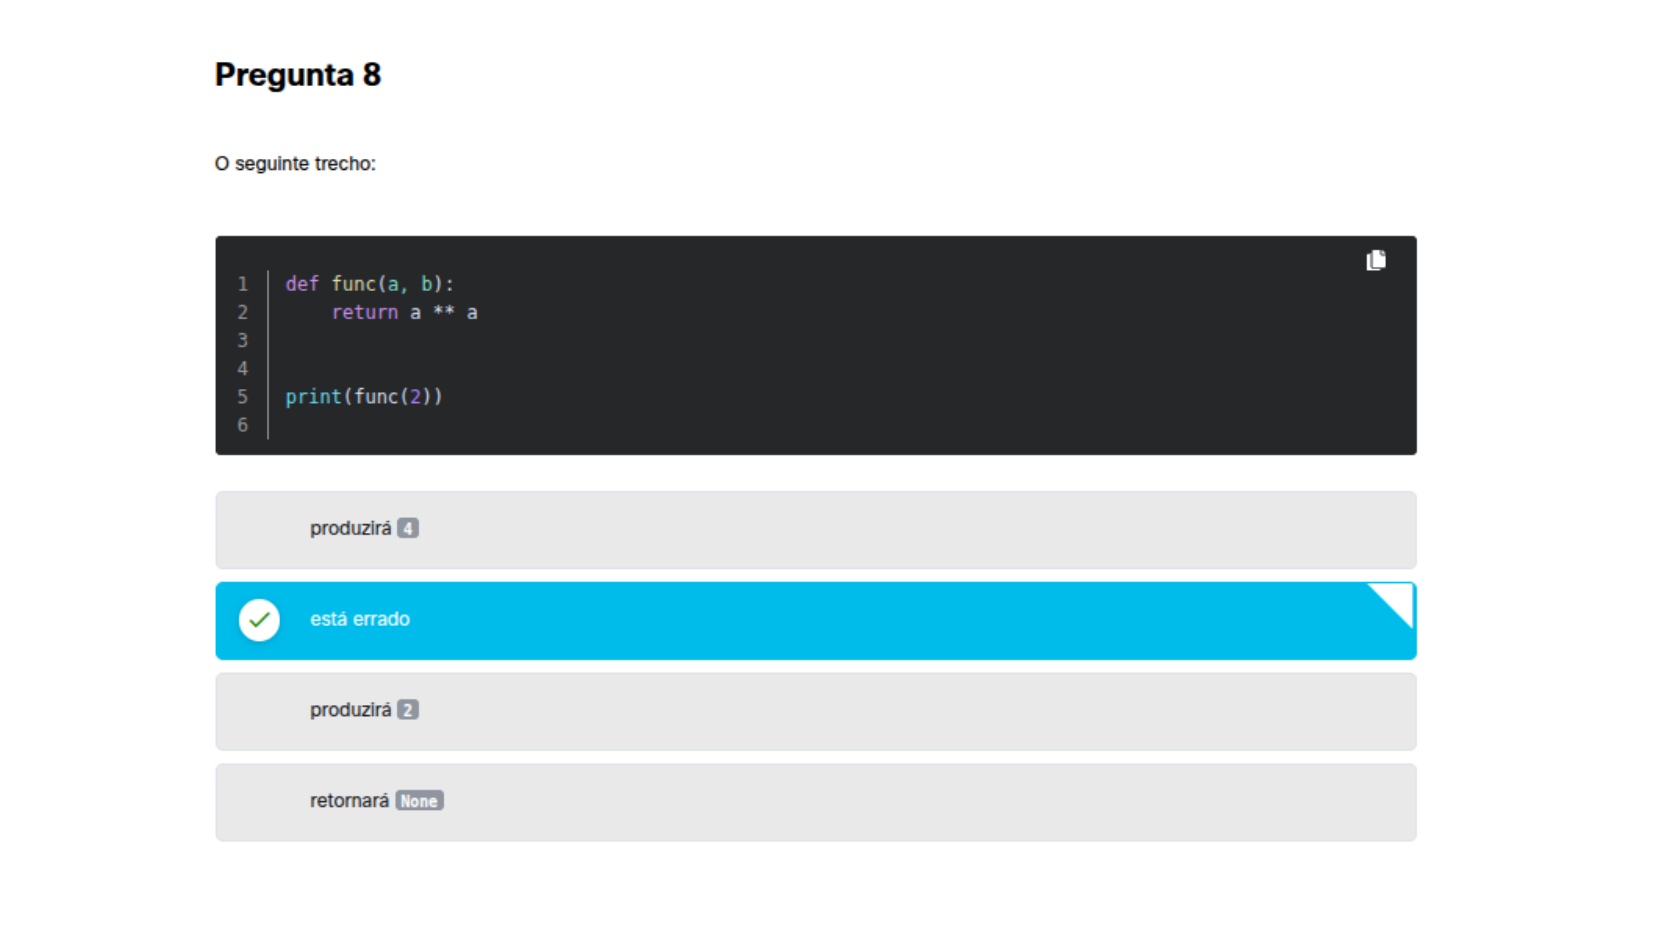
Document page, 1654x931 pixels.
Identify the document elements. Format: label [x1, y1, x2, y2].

picture [194, 50, 1461, 881]
